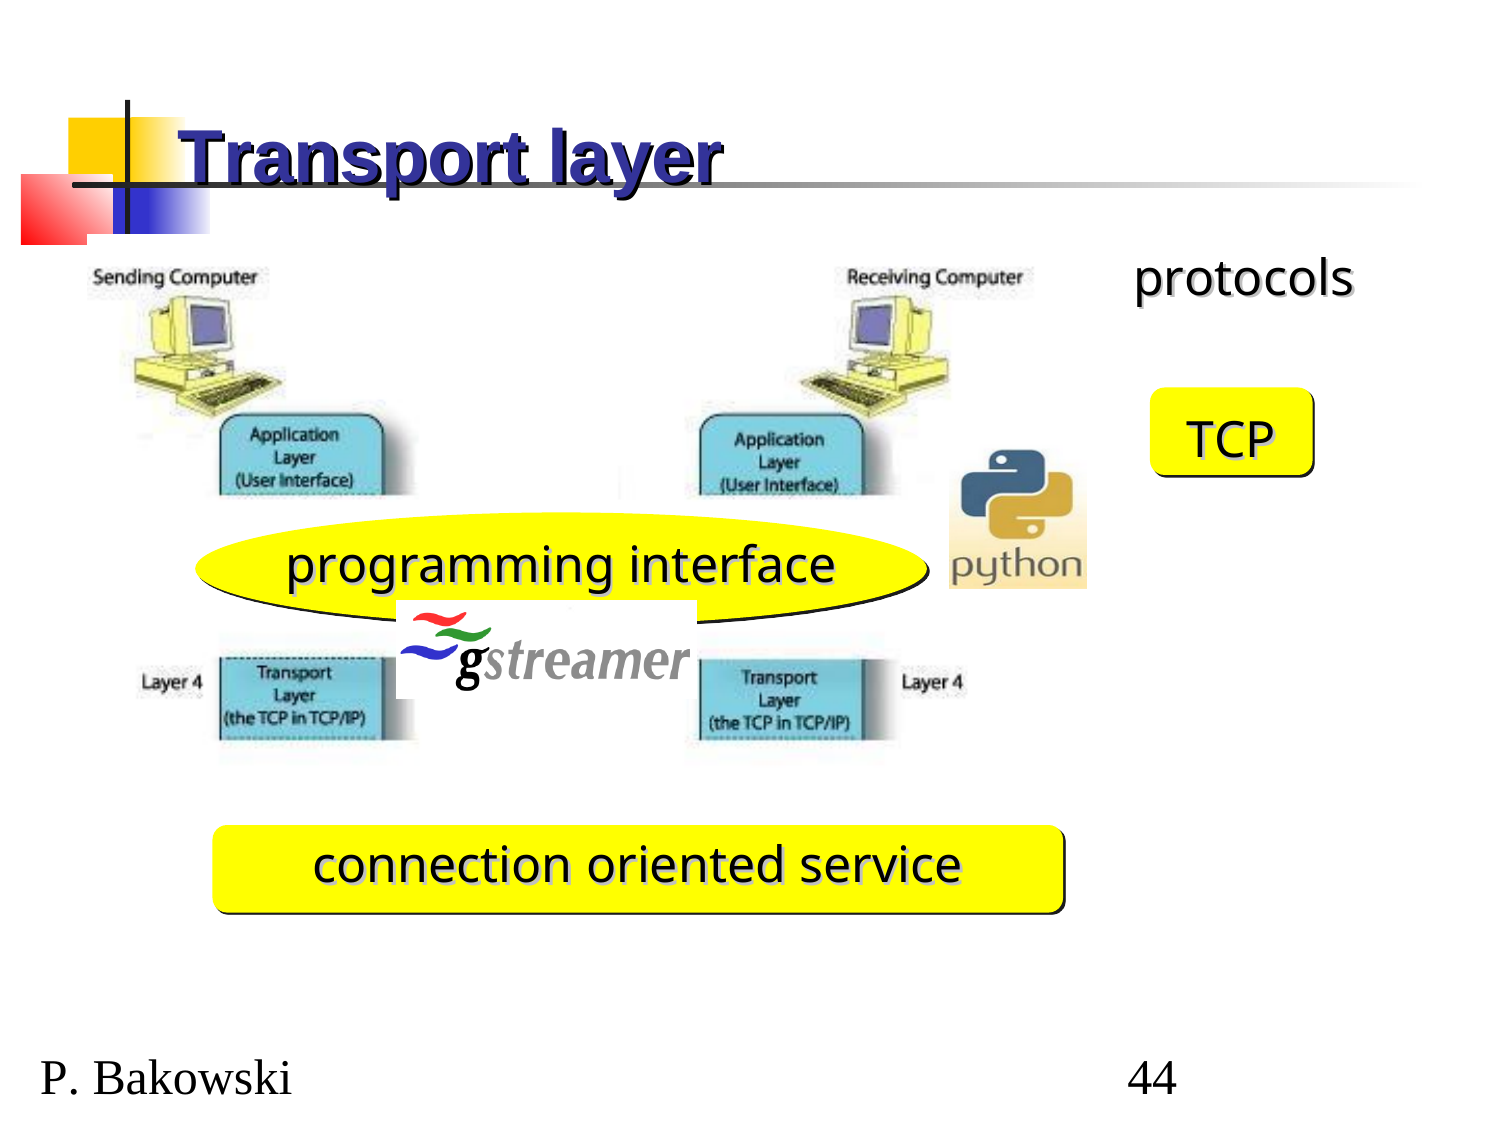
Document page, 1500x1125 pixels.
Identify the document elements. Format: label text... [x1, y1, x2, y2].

text_box TCP [1087, 399, 1376, 476]
text_box [1150, 387, 1313, 399]
picture [87, 234, 1087, 1044]
title Transport layer [162, 99, 1400, 288]
text_box programming interface [165, 524, 957, 601]
text_box connection oriented service [212, 824, 1064, 901]
text_box [338, 512, 784, 524]
text_box [261, 601, 396, 619]
text_box [697, 601, 861, 621]
text_box protocols [1100, 237, 1388, 313]
text_box [212, 901, 1063, 913]
